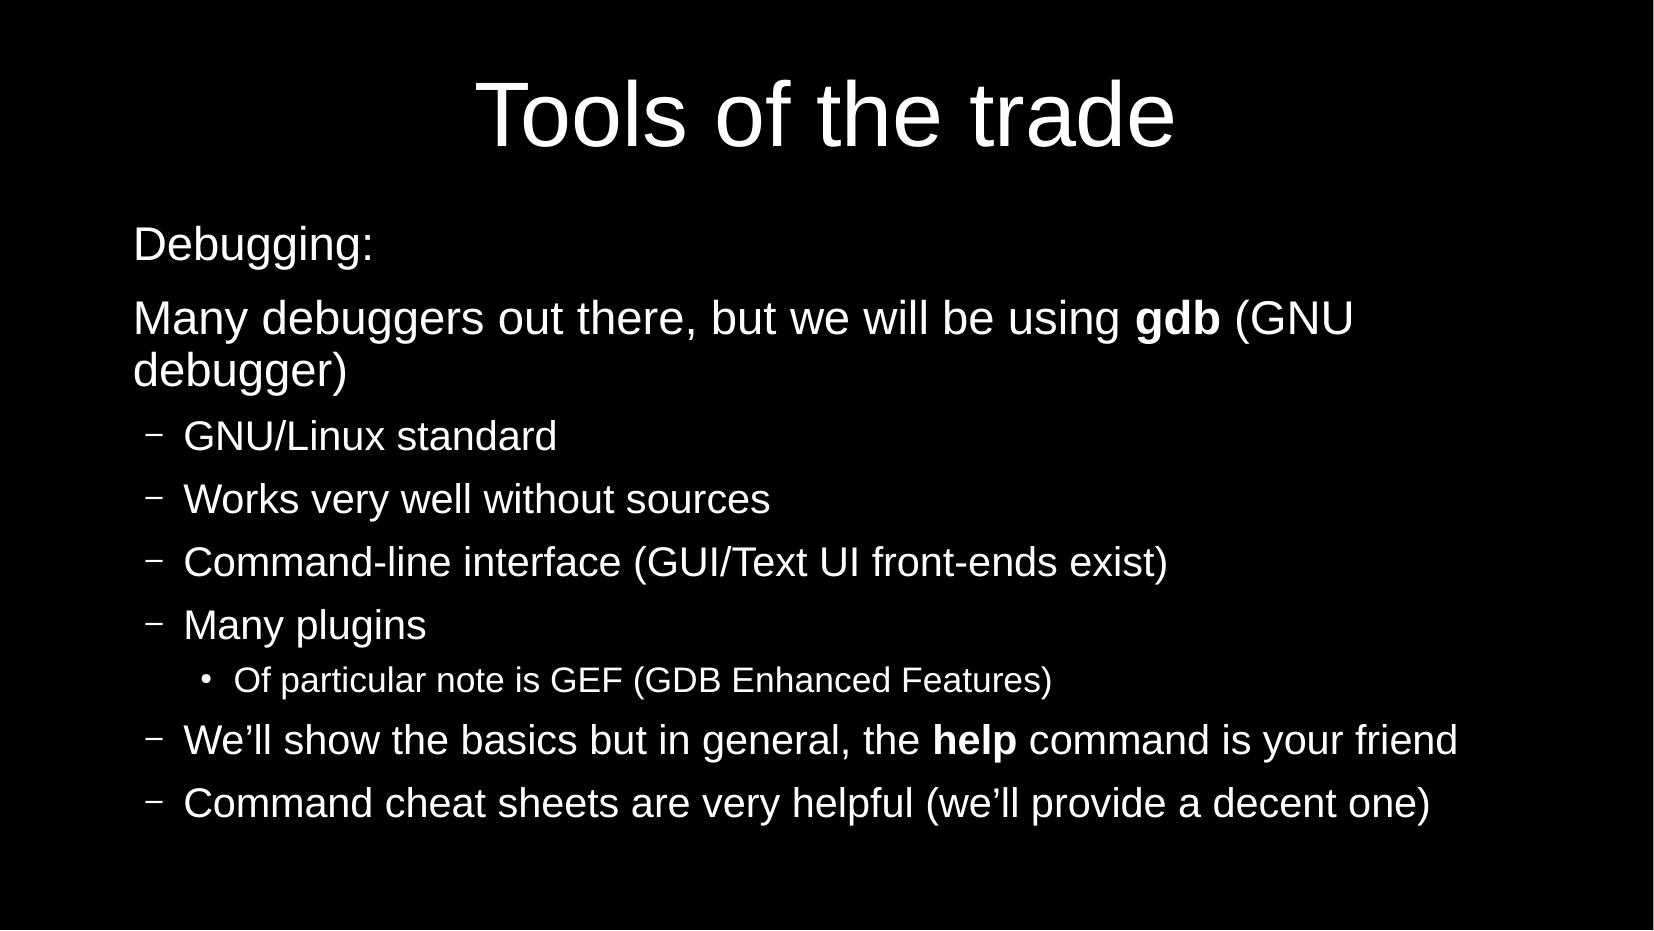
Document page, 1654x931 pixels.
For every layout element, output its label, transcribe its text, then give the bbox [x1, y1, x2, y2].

title Tools of the trade [82, 37, 1571, 193]
list Debugging: Many debuggers out there, but we will be using gdb (GNU debugger) GNU/Linux standard Works very well without sources Command-line interface (GUI/Text UI front-ends exist) Many plugins Of particular note is GEF (GDB Enhanced Features) We’ll show the basics but in general, the help command is your friend Command cheat sheets are very helpful (we’ll provide a decent one) [82, 217, 1463, 901]
